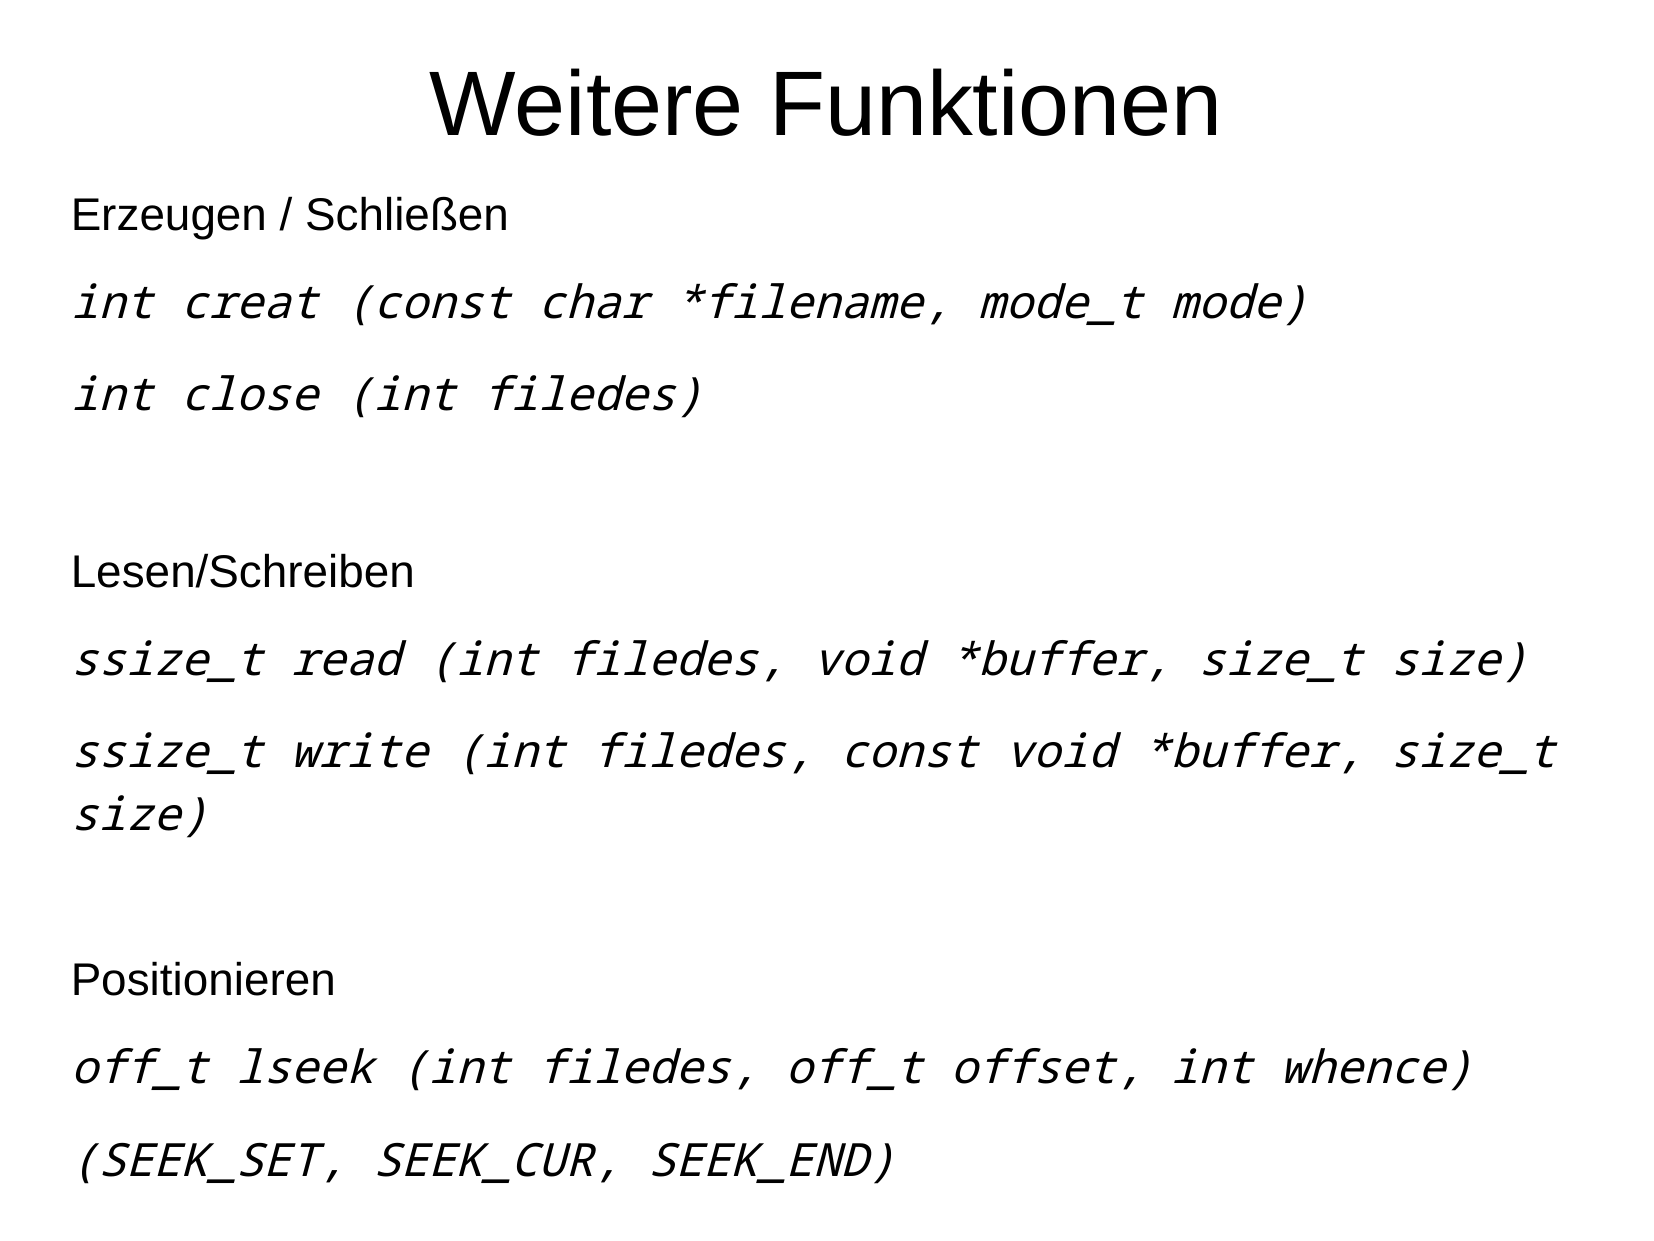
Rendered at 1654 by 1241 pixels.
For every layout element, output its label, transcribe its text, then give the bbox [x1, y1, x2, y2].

list Erzeugen / Schließen int creat (const char *filename, mode_t mode) int close (int filedes) Lesen/Schreiben ssize_t read (int filedes, void *buffer, size_t size) ssize_t write (int filedes, const void *buffer, size_t size) Positionieren off_t lseek (int filedes, off_t offset, int whence) (SEEK_SET, SEEK_CUR, SEEK_END) [0, 188, 1654, 1193]
title Weitere Funktionen [82, 0, 1571, 188]
